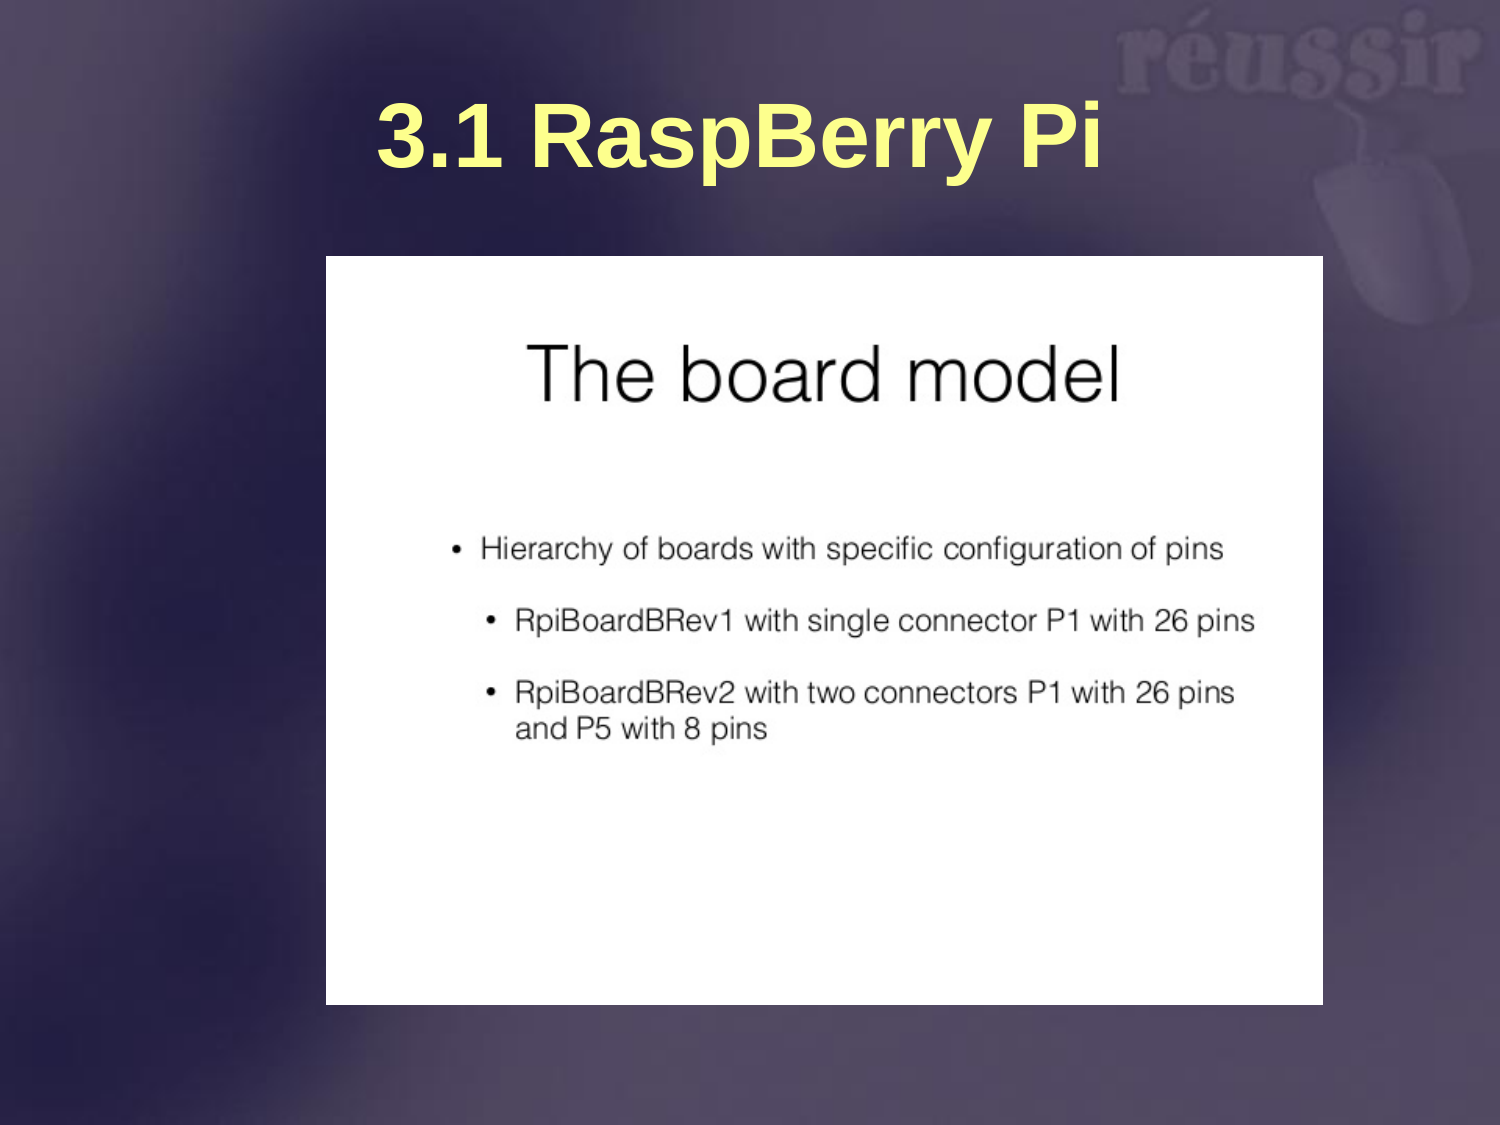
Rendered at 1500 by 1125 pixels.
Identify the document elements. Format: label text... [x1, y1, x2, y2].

picture [0, 0, 1500, 1125]
title 3.1 RaspBerry Pi [70, 36, 1421, 225]
